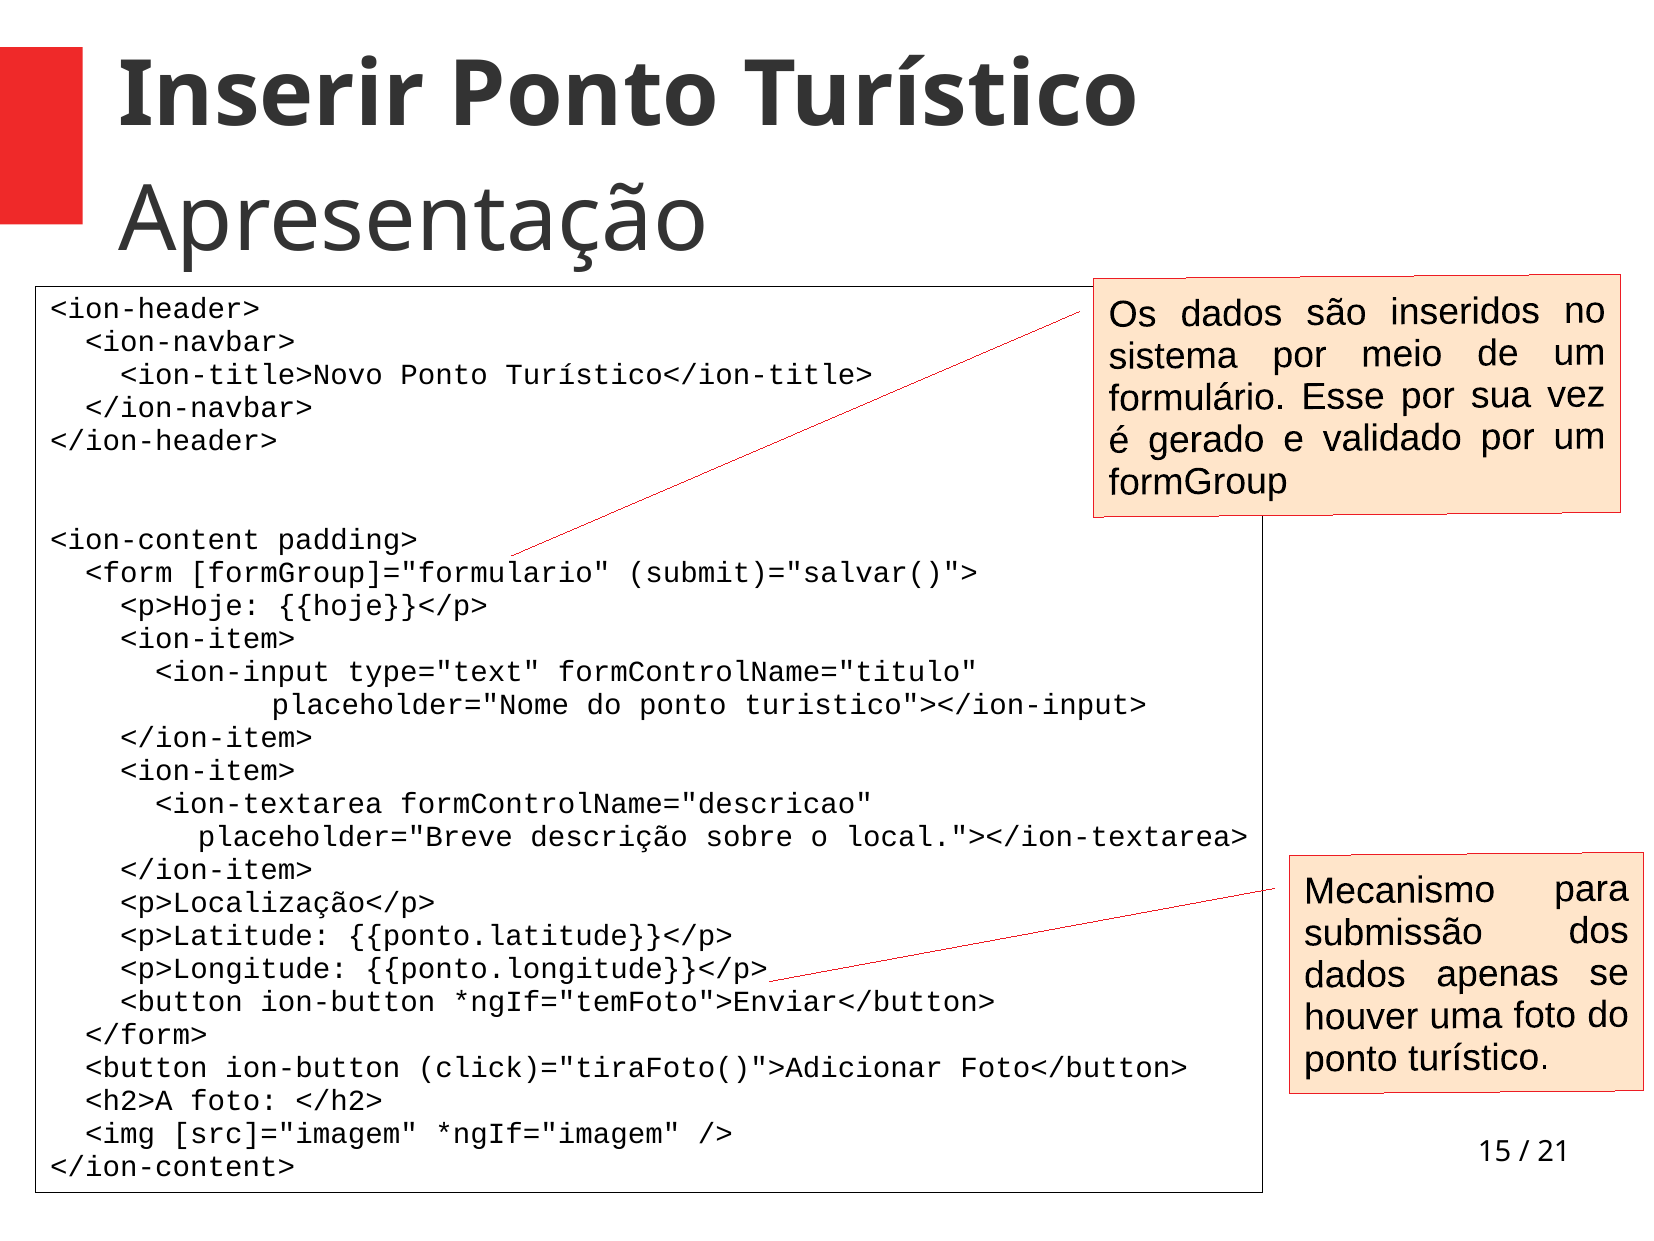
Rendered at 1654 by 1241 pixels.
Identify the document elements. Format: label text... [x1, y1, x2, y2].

text_box Mecanismo para submissão dos dados apenas se houver uma foto do ponto turístico. [1289, 852, 1644, 1094]
title Inserir Ponto Turístico Apresentação [118, 45, 1571, 260]
text_box Os dados são inseridos no sistema por meio de um formulário. Esse por sua vez é gerado e validado por um formGroup [1093, 274, 1621, 518]
text_box <ion-header> <ion-navbar> <ion-title>Novo Ponto Turístico</ion-title> </ion-navbar> </ion-header> <ion-content padding> <form [formGroup]="formulario" (submit)="salvar()"> <p>Hoje: {{hoje}}</p> <ion-item> <ion-input type="text" formControlName="titulo" placeholder="Nome do ponto turistico"></ion-input> </ion-item> <ion-item> <ion-textarea formControlName="descricao" placeholder="Breve descrição sobre o local."></ion-textarea> </ion-item> <p>Localização</p> <p>Latitude: {{ponto.latitude}}</p> <p>Longitude: {{ponto.longitude}}</p> <button ion-button *ngIf="temFoto">Enviar</button> </form> <button ion-button (click)="tiraFoto()">Adicionar Foto</button> <h2>A foto: </h2> <img [src]="imagem" *ngIf="imagem" /> </ion-content> [35, 286, 1263, 1193]
